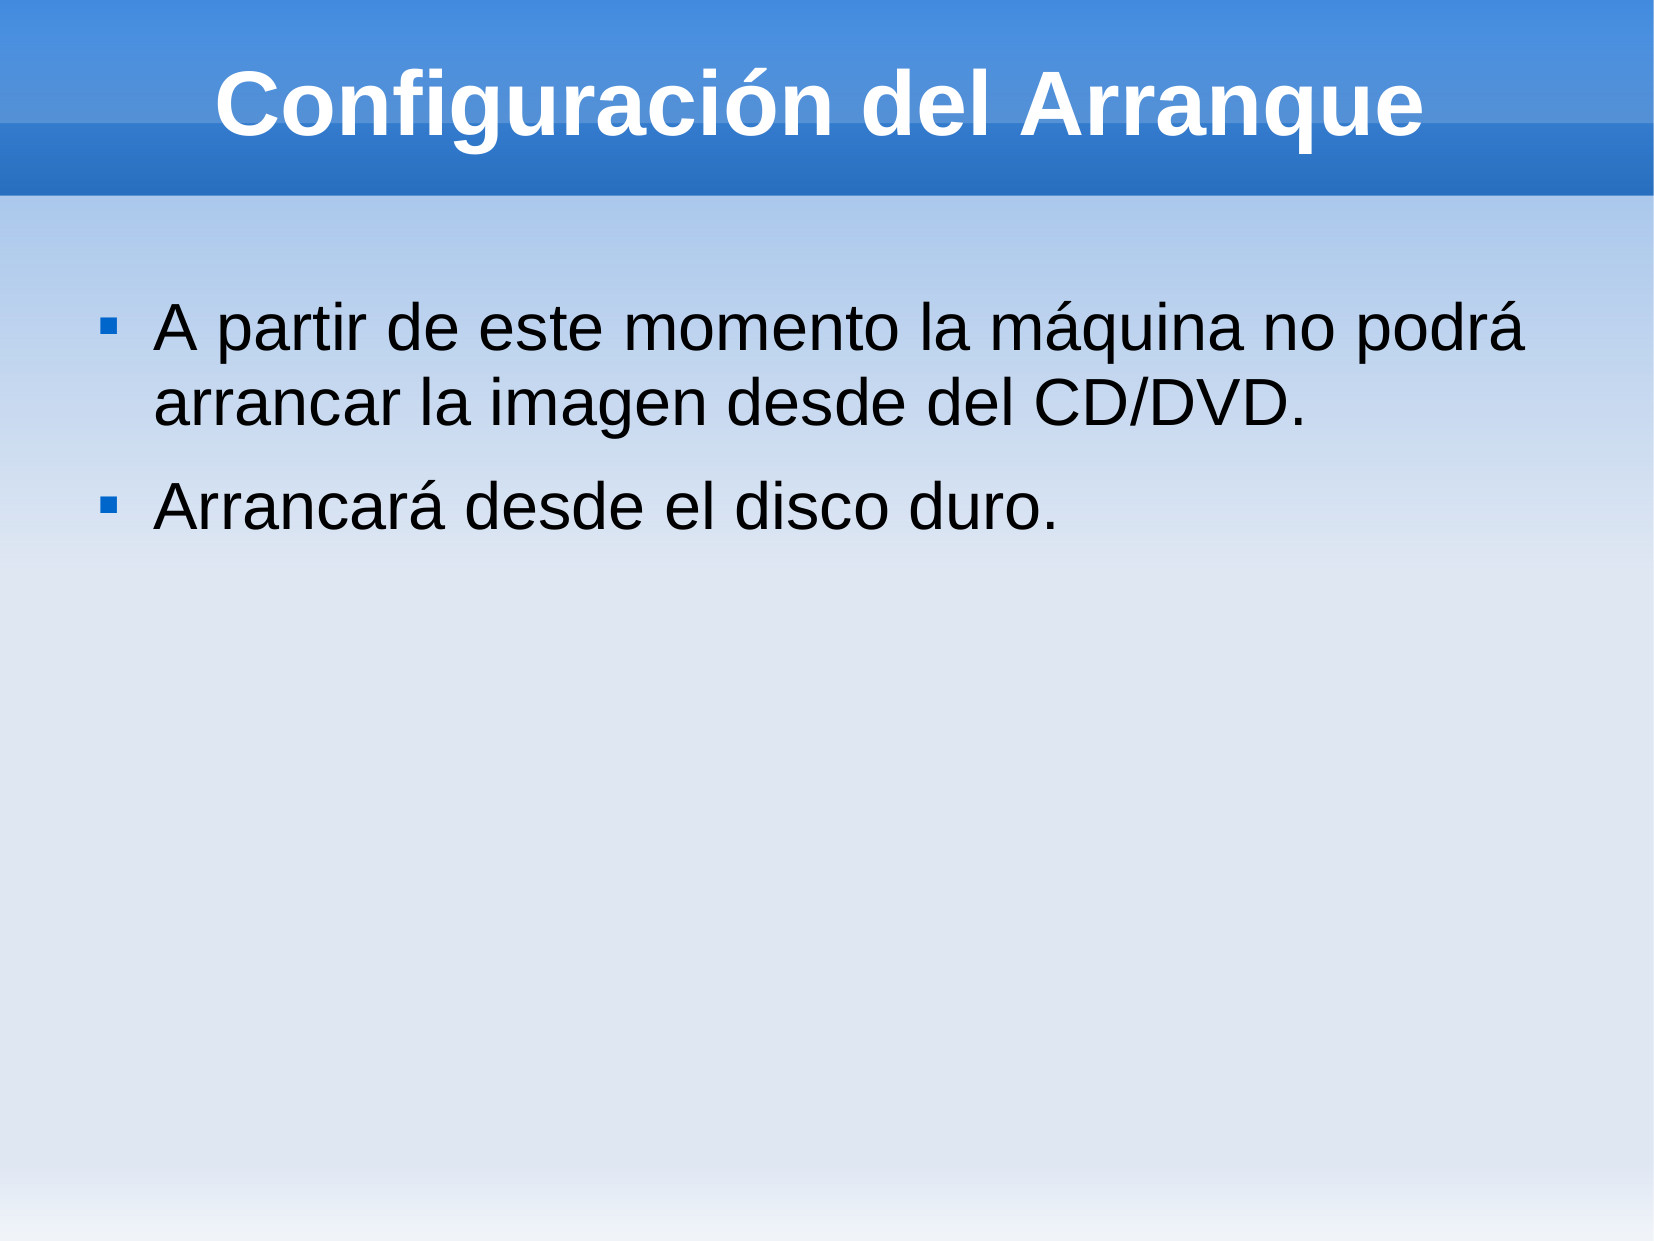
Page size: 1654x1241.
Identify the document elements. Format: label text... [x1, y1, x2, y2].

list A partir de este momento la máquina no podrá arrancar la imagen desde del CD/DVD. Arrancará desde el disco duro. [82, 290, 1571, 1109]
picture [0, 0, 1654, 1241]
title Configuración del Arranque [76, 0, 1565, 208]
